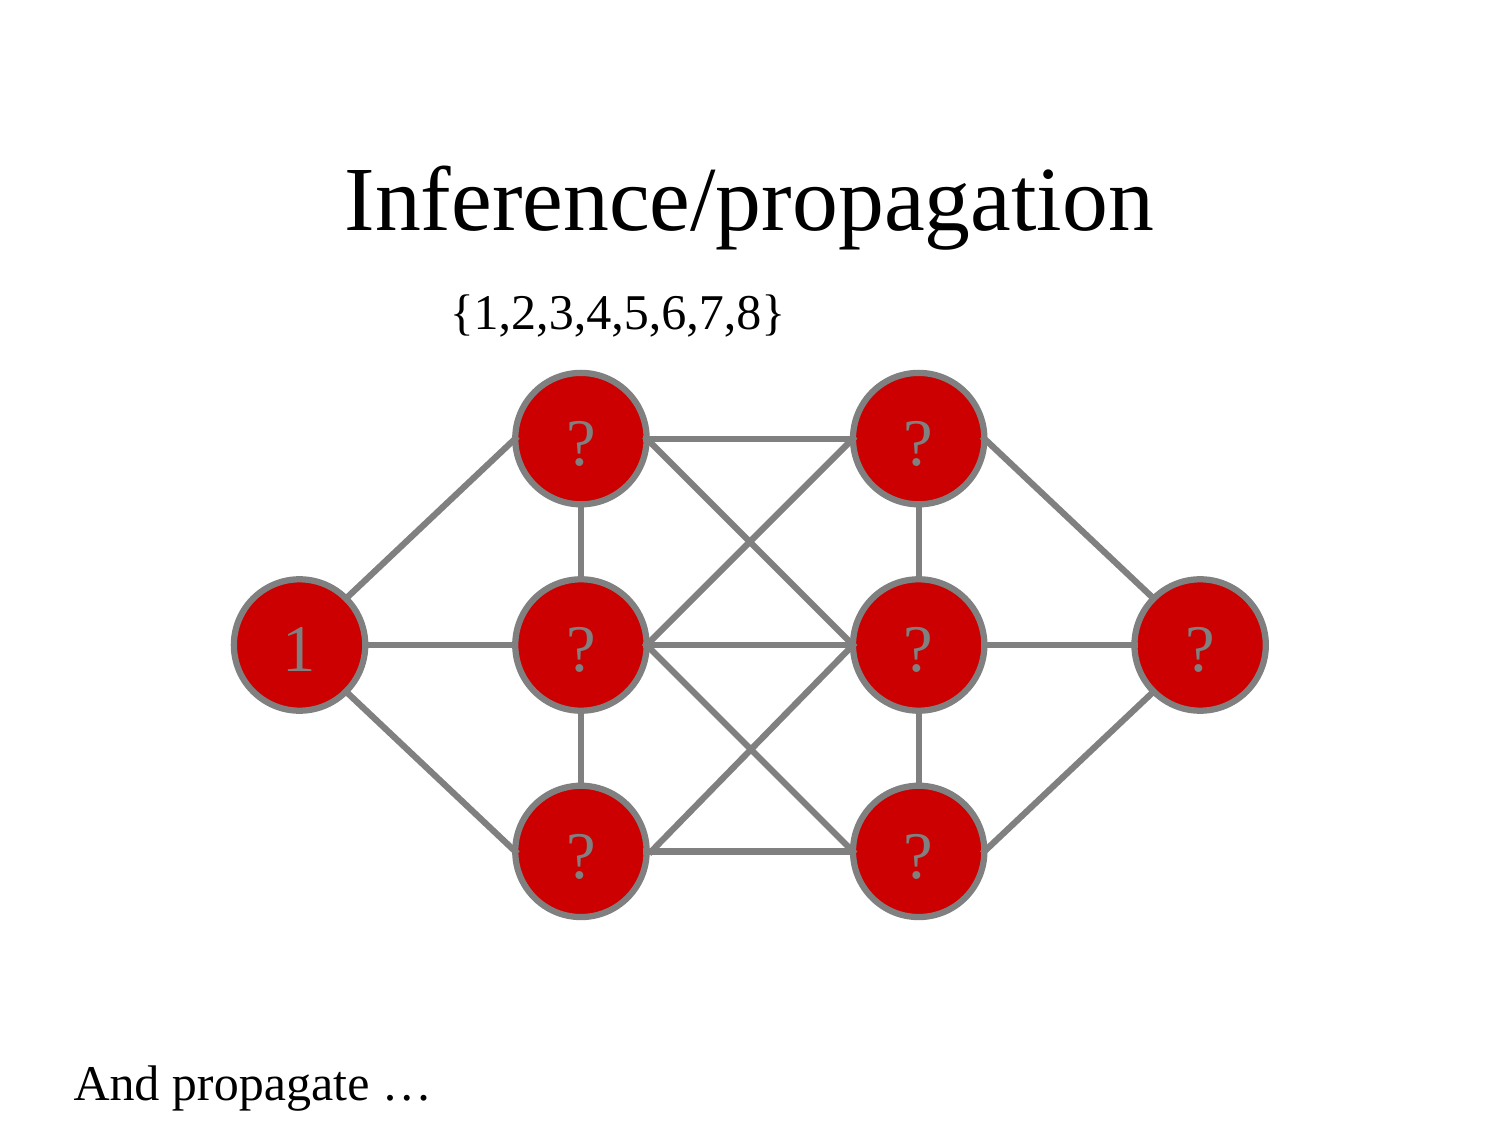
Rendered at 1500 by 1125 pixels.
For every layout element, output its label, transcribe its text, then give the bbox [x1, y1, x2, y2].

text_box ? [515, 579, 647, 711]
title Inference/propagation [112, 99, 1388, 288]
text_box {1,2,3,4,5,6,7,8} [435, 272, 811, 348]
text_box ? [515, 785, 647, 918]
text_box ? [853, 579, 985, 711]
text_box ? [853, 785, 985, 918]
text_box And propagate … [58, 1042, 447, 1119]
text_box 1 [233, 579, 366, 711]
text_box ? [1134, 579, 1266, 711]
text_box ? [515, 372, 647, 505]
text_box ? [853, 372, 985, 505]
